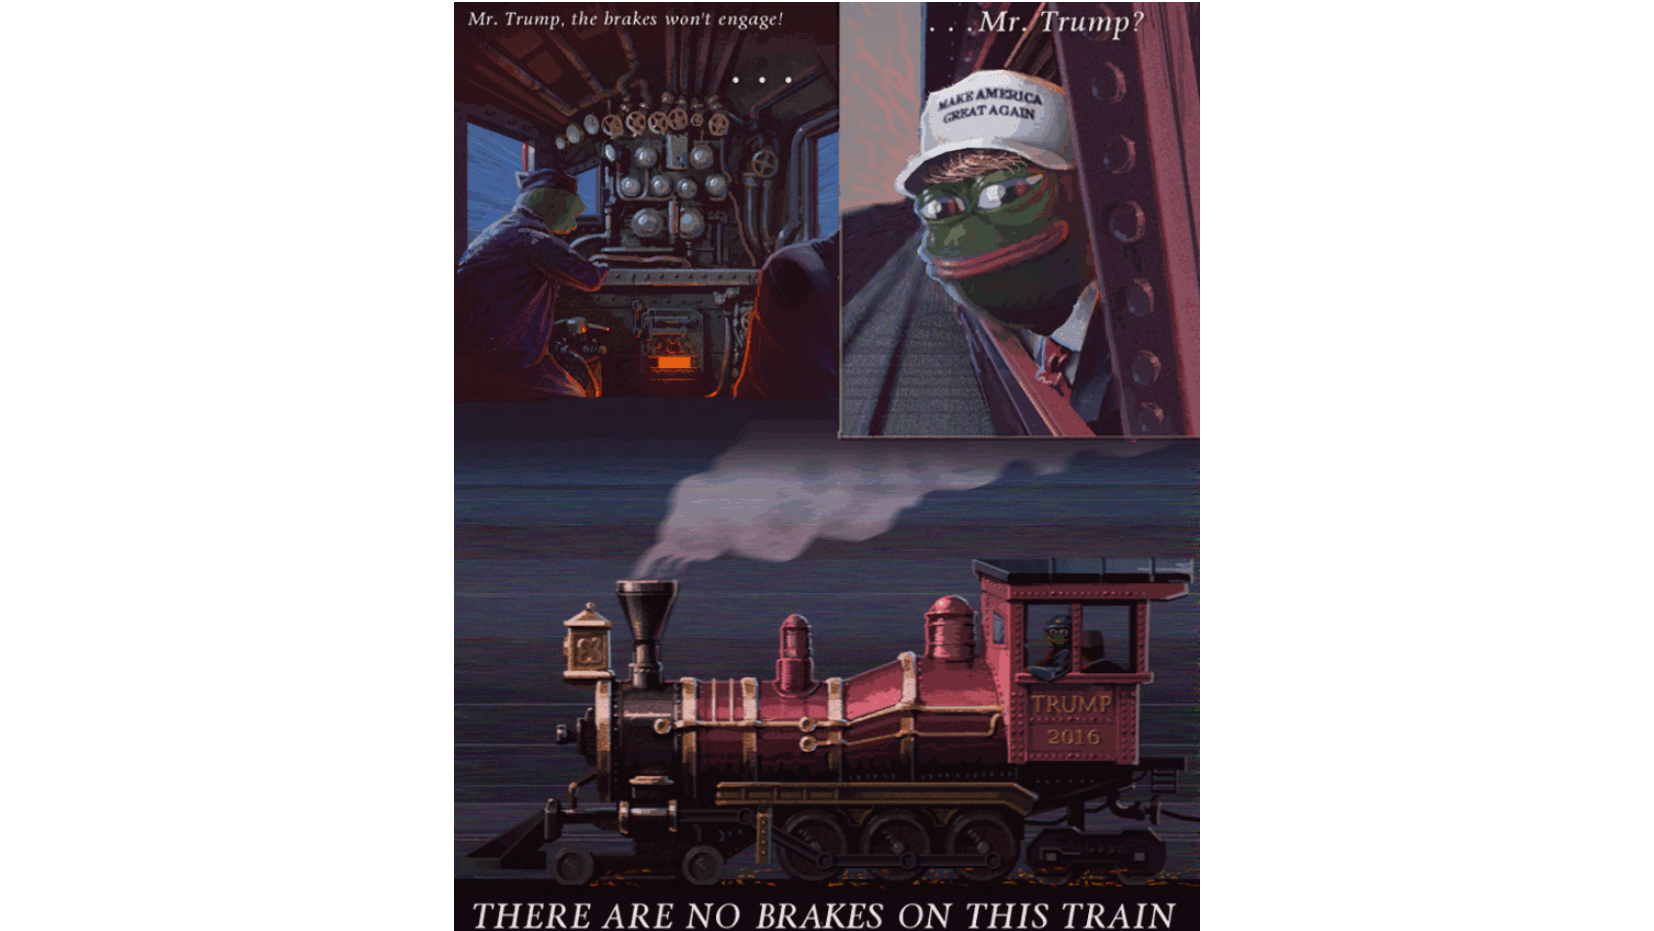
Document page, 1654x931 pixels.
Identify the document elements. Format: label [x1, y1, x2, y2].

picture [454, 2, 1200, 931]
